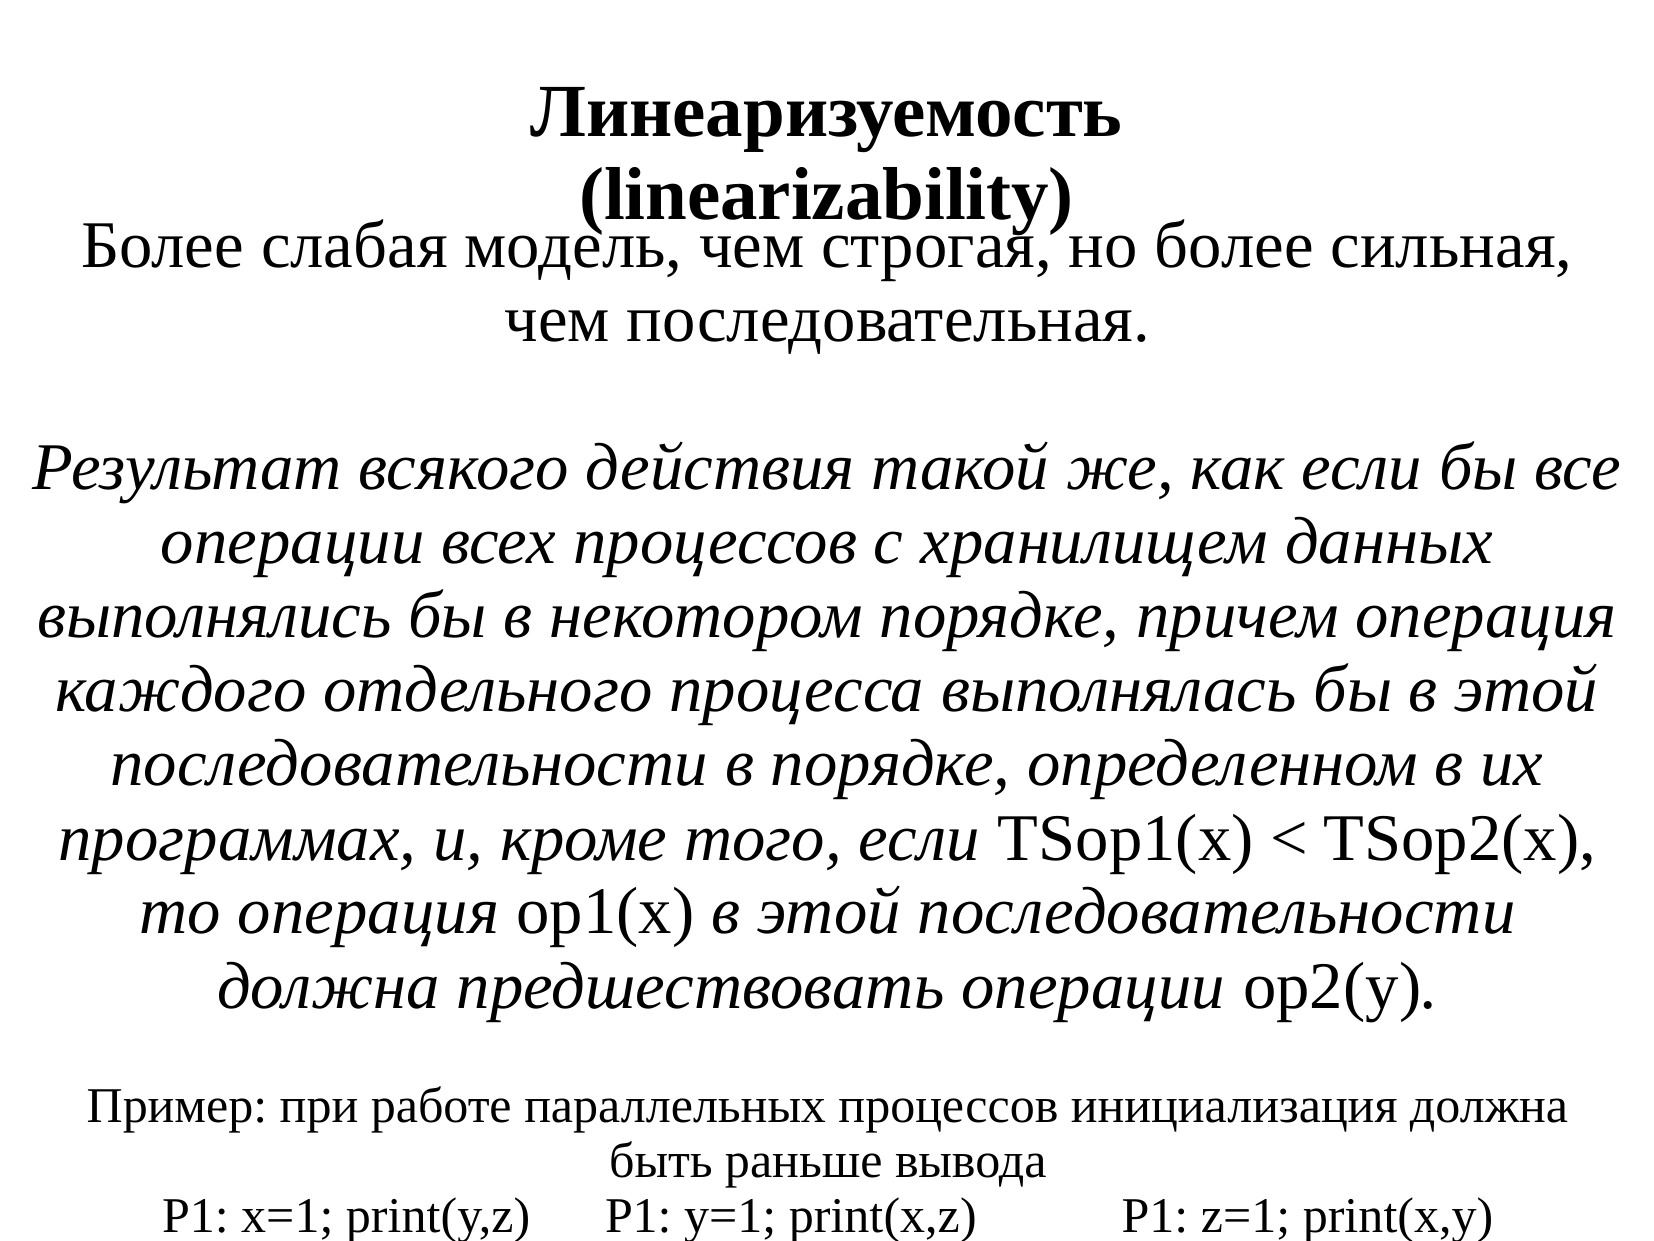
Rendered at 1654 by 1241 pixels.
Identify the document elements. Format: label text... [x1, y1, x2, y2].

text_box Более слабая модель, чем строгая, но более сильная, чем последовательная. Результат всякого действия такой же, как если бы все операции всех процессов с хранилищем данных выполнялись бы в некотором порядке, причем операция каждого отдельного процесса выполнялась бы в этой последовательности в порядке, определенном в их программах, и, кроме того, если TSop1(x) < TSop2(x), то операция op1(x) в этой последовательности должна предшествовать операции op2(y). Пример: при работе параллельных процессов инициализация должна быть раньше вывода P1: x=1; print(y,z) P1: y=1; print(x,z) P1: z=1; print(x,y) [30, 207, 1626, 1241]
title Линеаризуемость (linearizability) [82, 49, 1571, 207]
